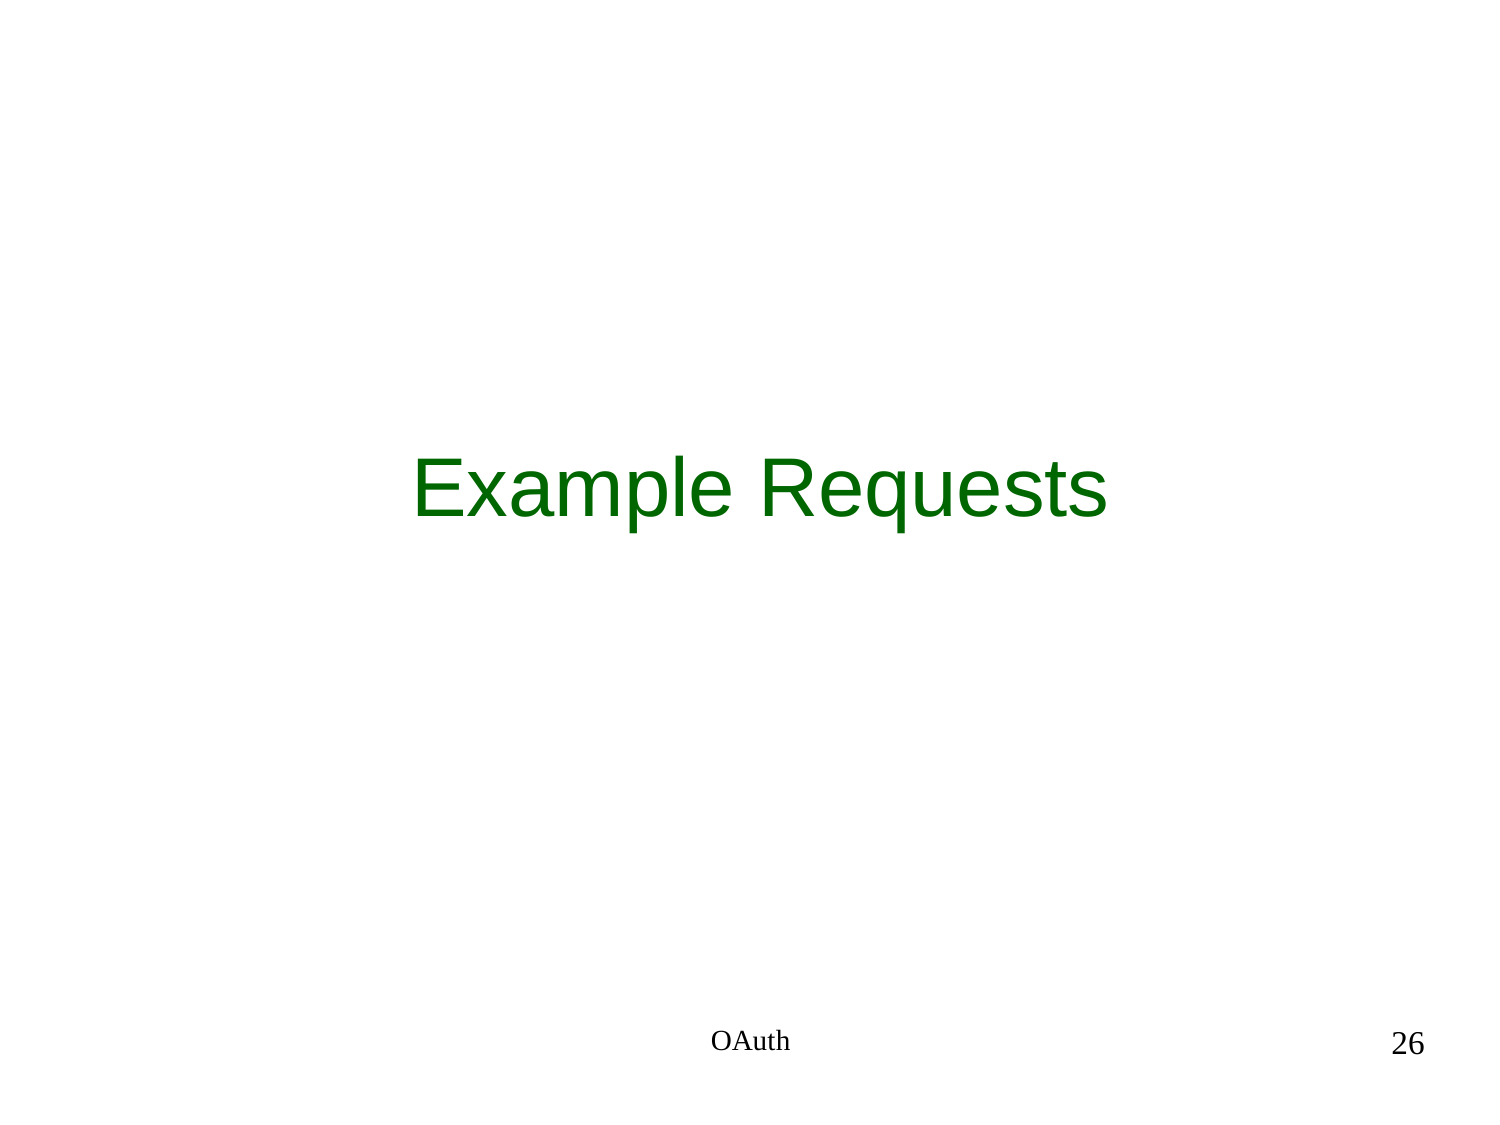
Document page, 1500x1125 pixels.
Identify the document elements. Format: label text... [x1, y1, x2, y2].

subtitle Example Requests [75, 44, 1447, 930]
